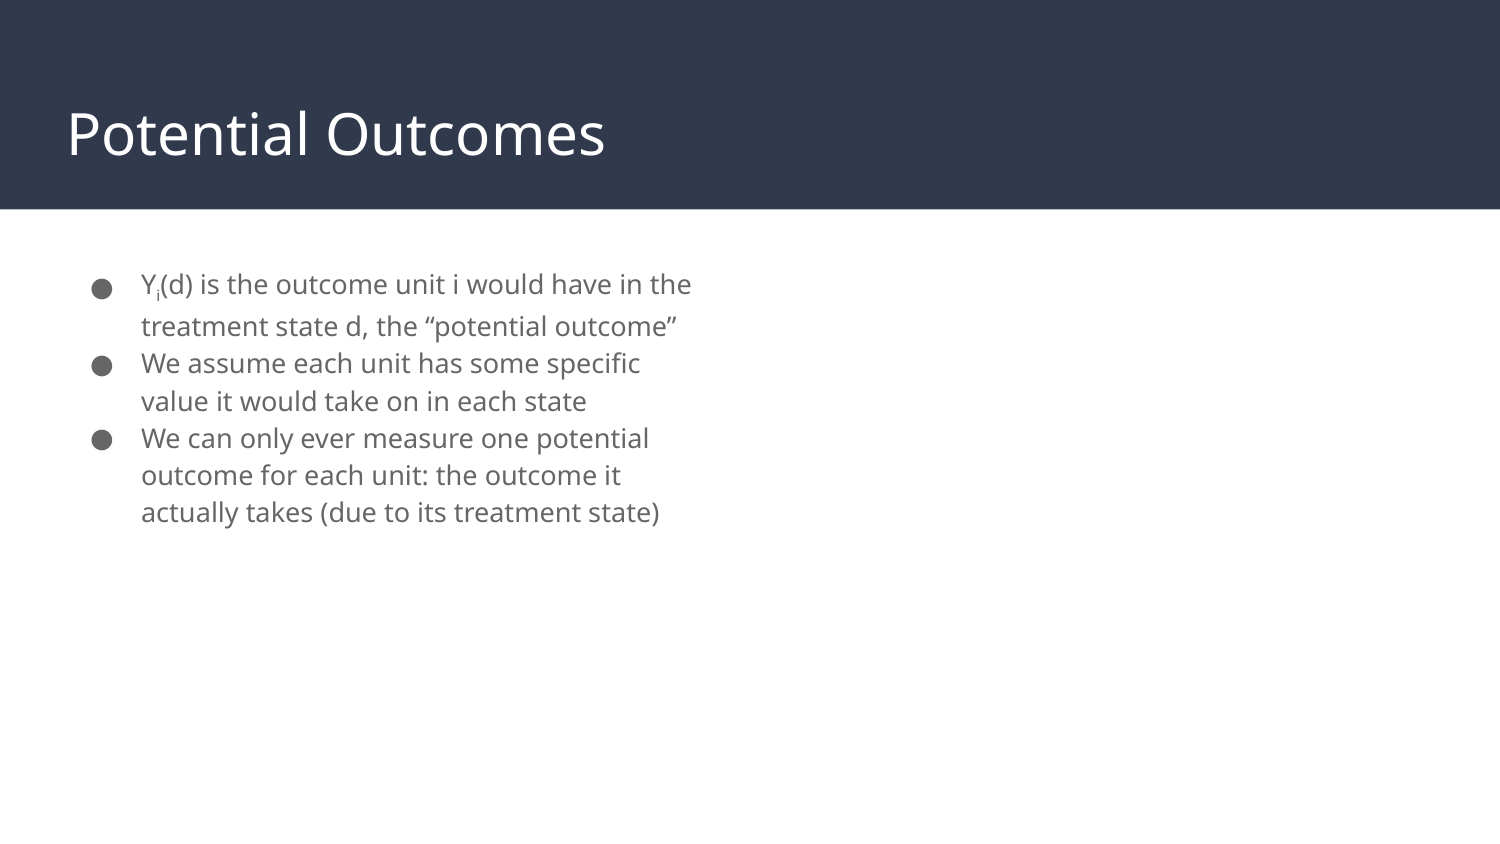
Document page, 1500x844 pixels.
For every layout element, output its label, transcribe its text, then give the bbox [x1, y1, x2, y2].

title Potential Outcomes [51, 82, 1449, 185]
list Yi(d) is the outcome unit i would have in the treatment state d, the “potential outcome” We assume each unit has some specific value it would take on in each state We can only ever measure one potential outcome for each unit: the outcome it actually takes (due to its treatment state) [51, 247, 708, 752]
